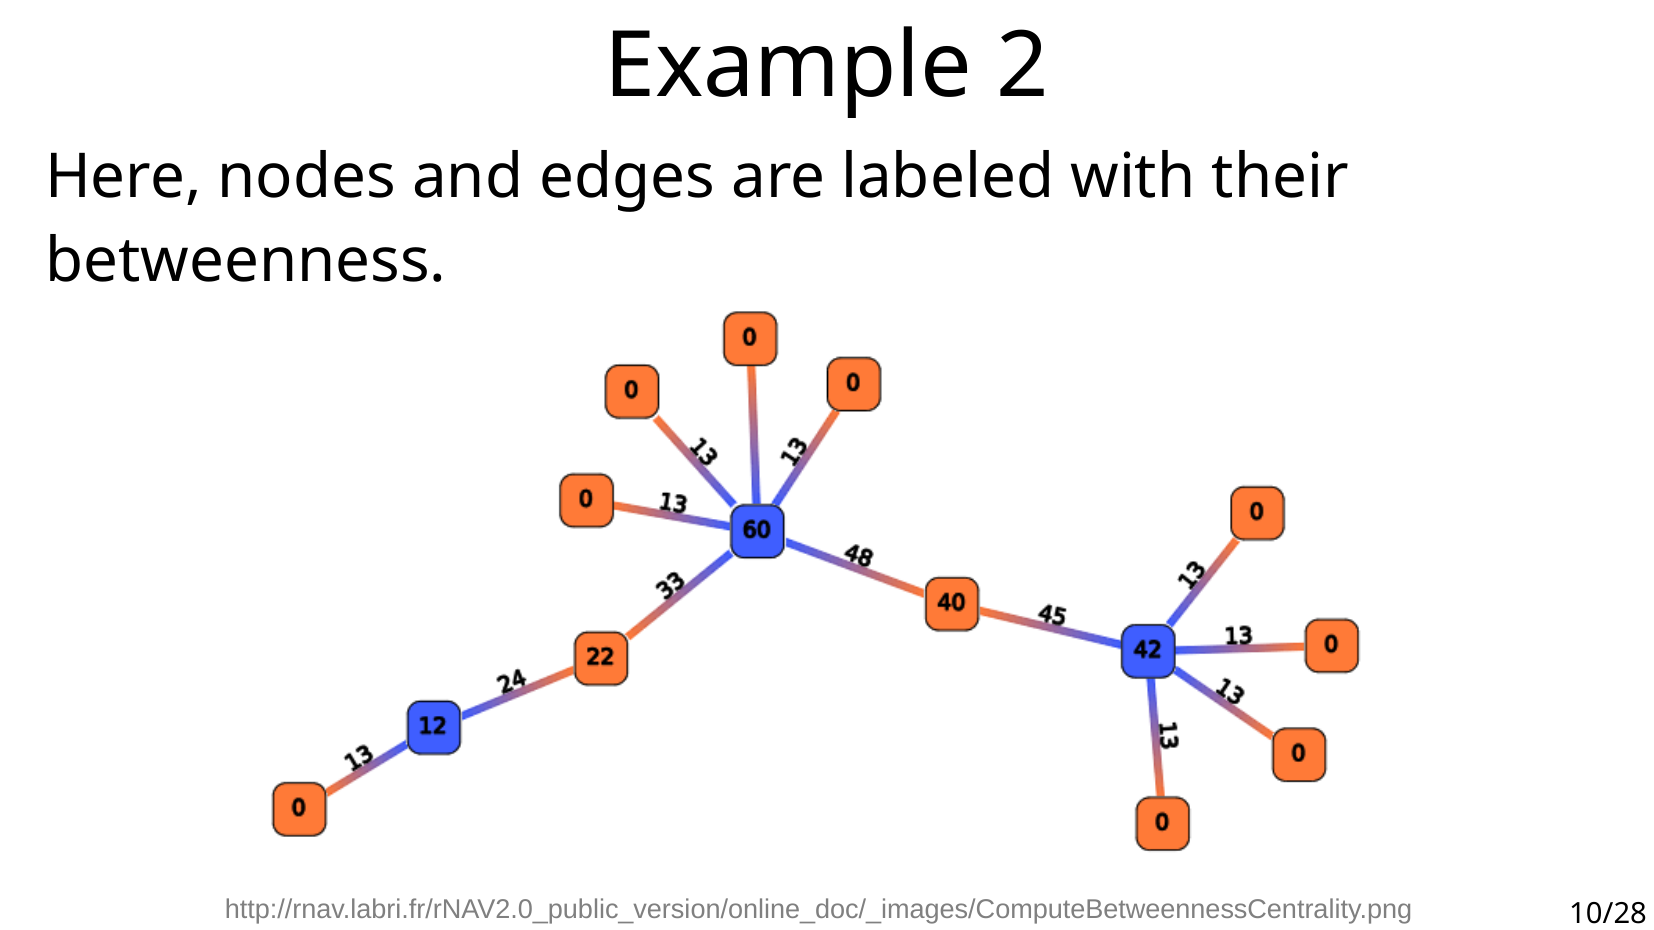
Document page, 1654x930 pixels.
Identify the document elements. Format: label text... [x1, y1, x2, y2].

list Here, nodes and edges are labeled with their betweenness. [45, 130, 1621, 301]
title Example 2 [82, 0, 1571, 126]
picture [234, 301, 1456, 872]
text_box http://rnav.labri.fr/rNAV2.0_public_version/online_doc/_images/ComputeBetweennessCentrality.png [210, 887, 1432, 930]
